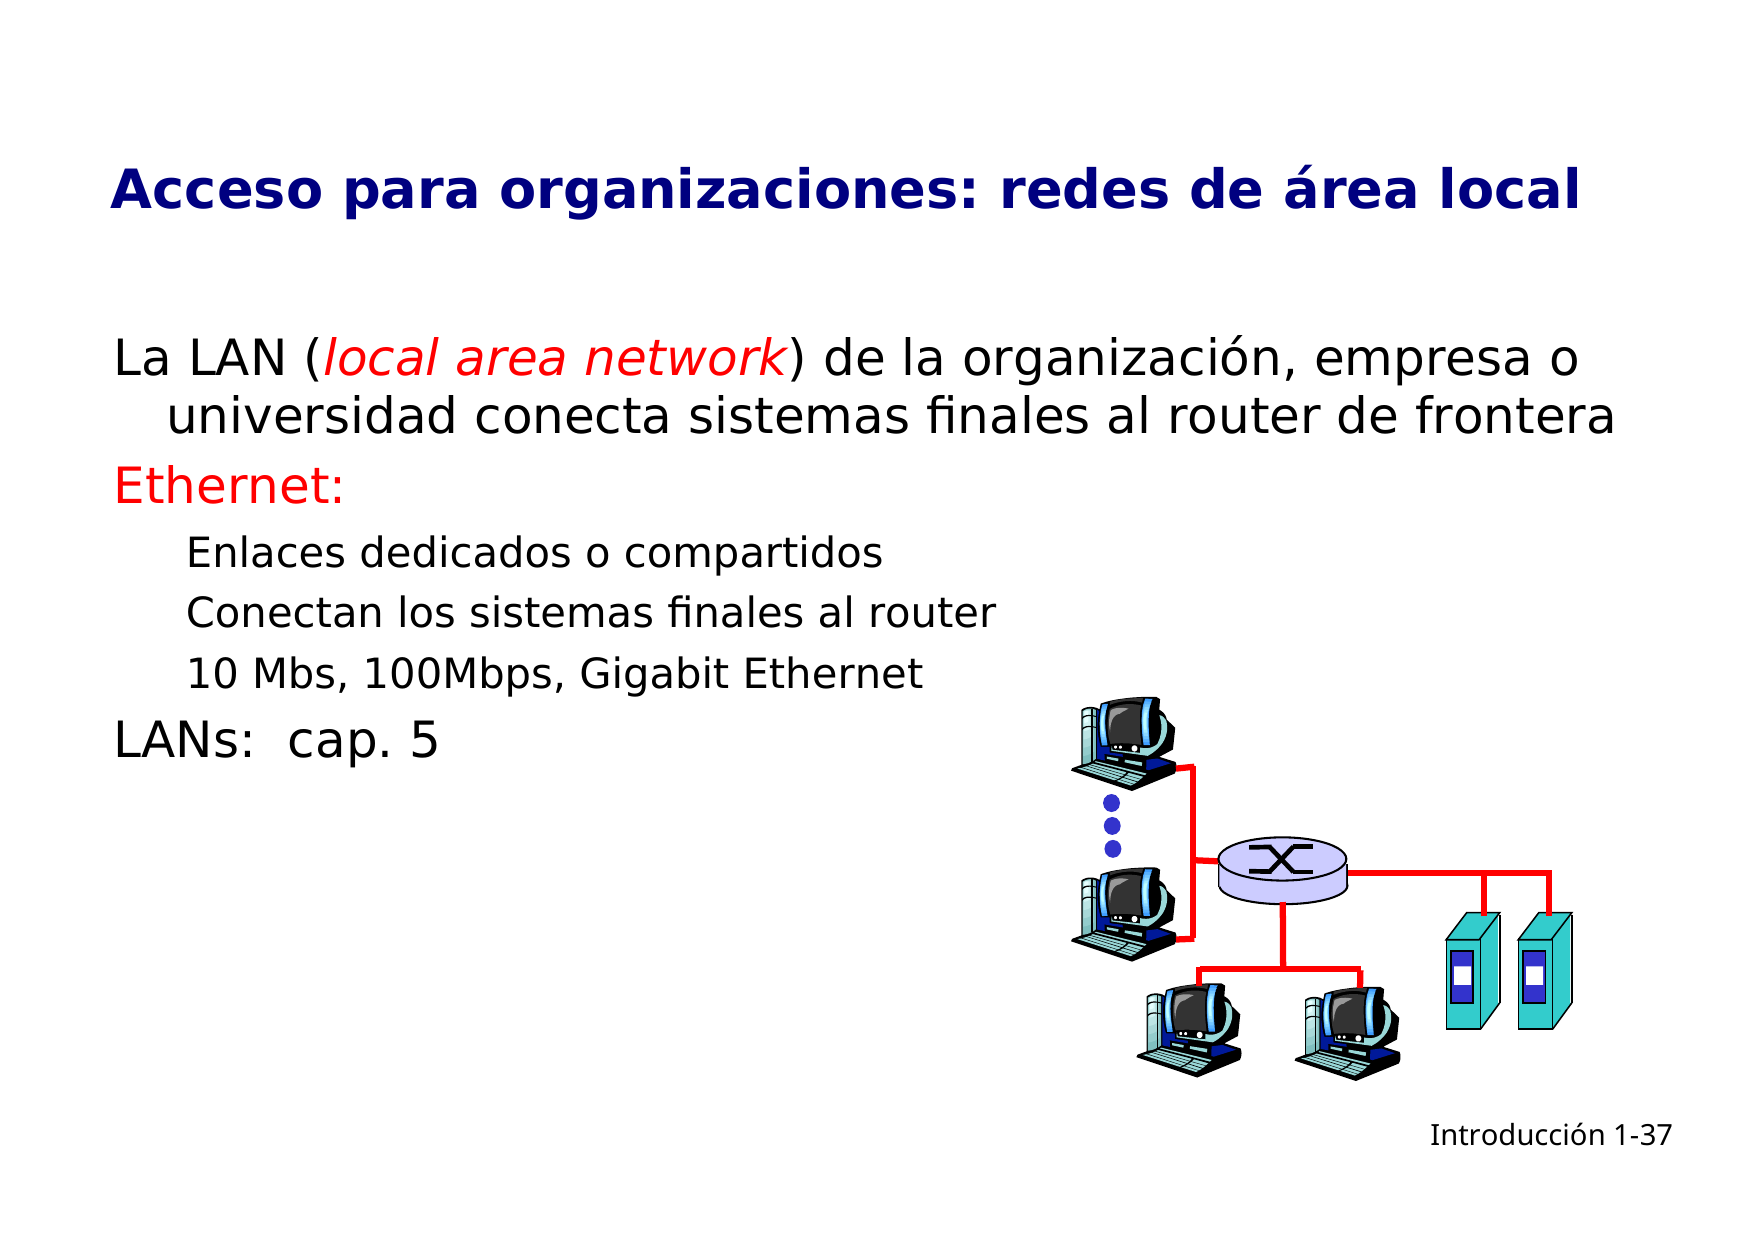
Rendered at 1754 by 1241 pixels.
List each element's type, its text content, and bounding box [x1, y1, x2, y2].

picture [1136, 982, 1244, 1078]
text_box [1518, 912, 1572, 1030]
text_box [1104, 839, 1122, 858]
text_box [1103, 816, 1121, 835]
picture [1071, 866, 1179, 962]
text_box [1446, 912, 1500, 1030]
list La LAN (local area network) de la organización, empresa o universidad conecta sistemas finales al router de frontera Ethernet: Enlaces dedicados o compartidos Conectan los sistemas finales al router 10 Mbs, 100Mbps, Gigabit Ethernet LANs: cap. 5 [96, 321, 1672, 1125]
text_box [1218, 837, 1348, 905]
title Acceso para organizaciones: redes de área local [96, 74, 1672, 305]
picture [1294, 985, 1403, 1082]
text_box [1103, 793, 1121, 813]
picture [1071, 696, 1179, 792]
